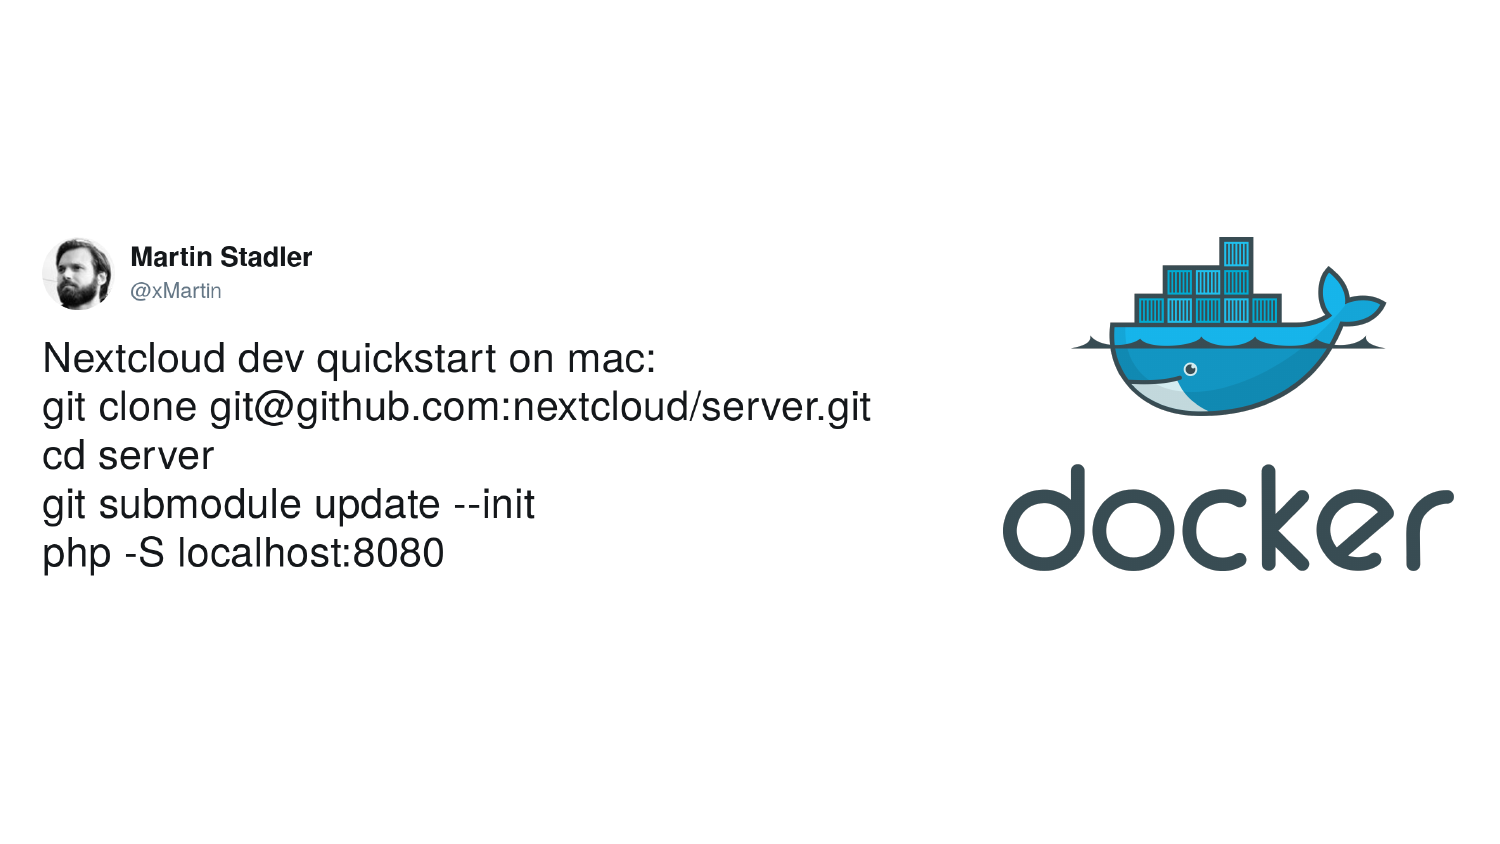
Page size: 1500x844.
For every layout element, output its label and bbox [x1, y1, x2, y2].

picture [21, 221, 922, 582]
picture [1003, 237, 1454, 571]
